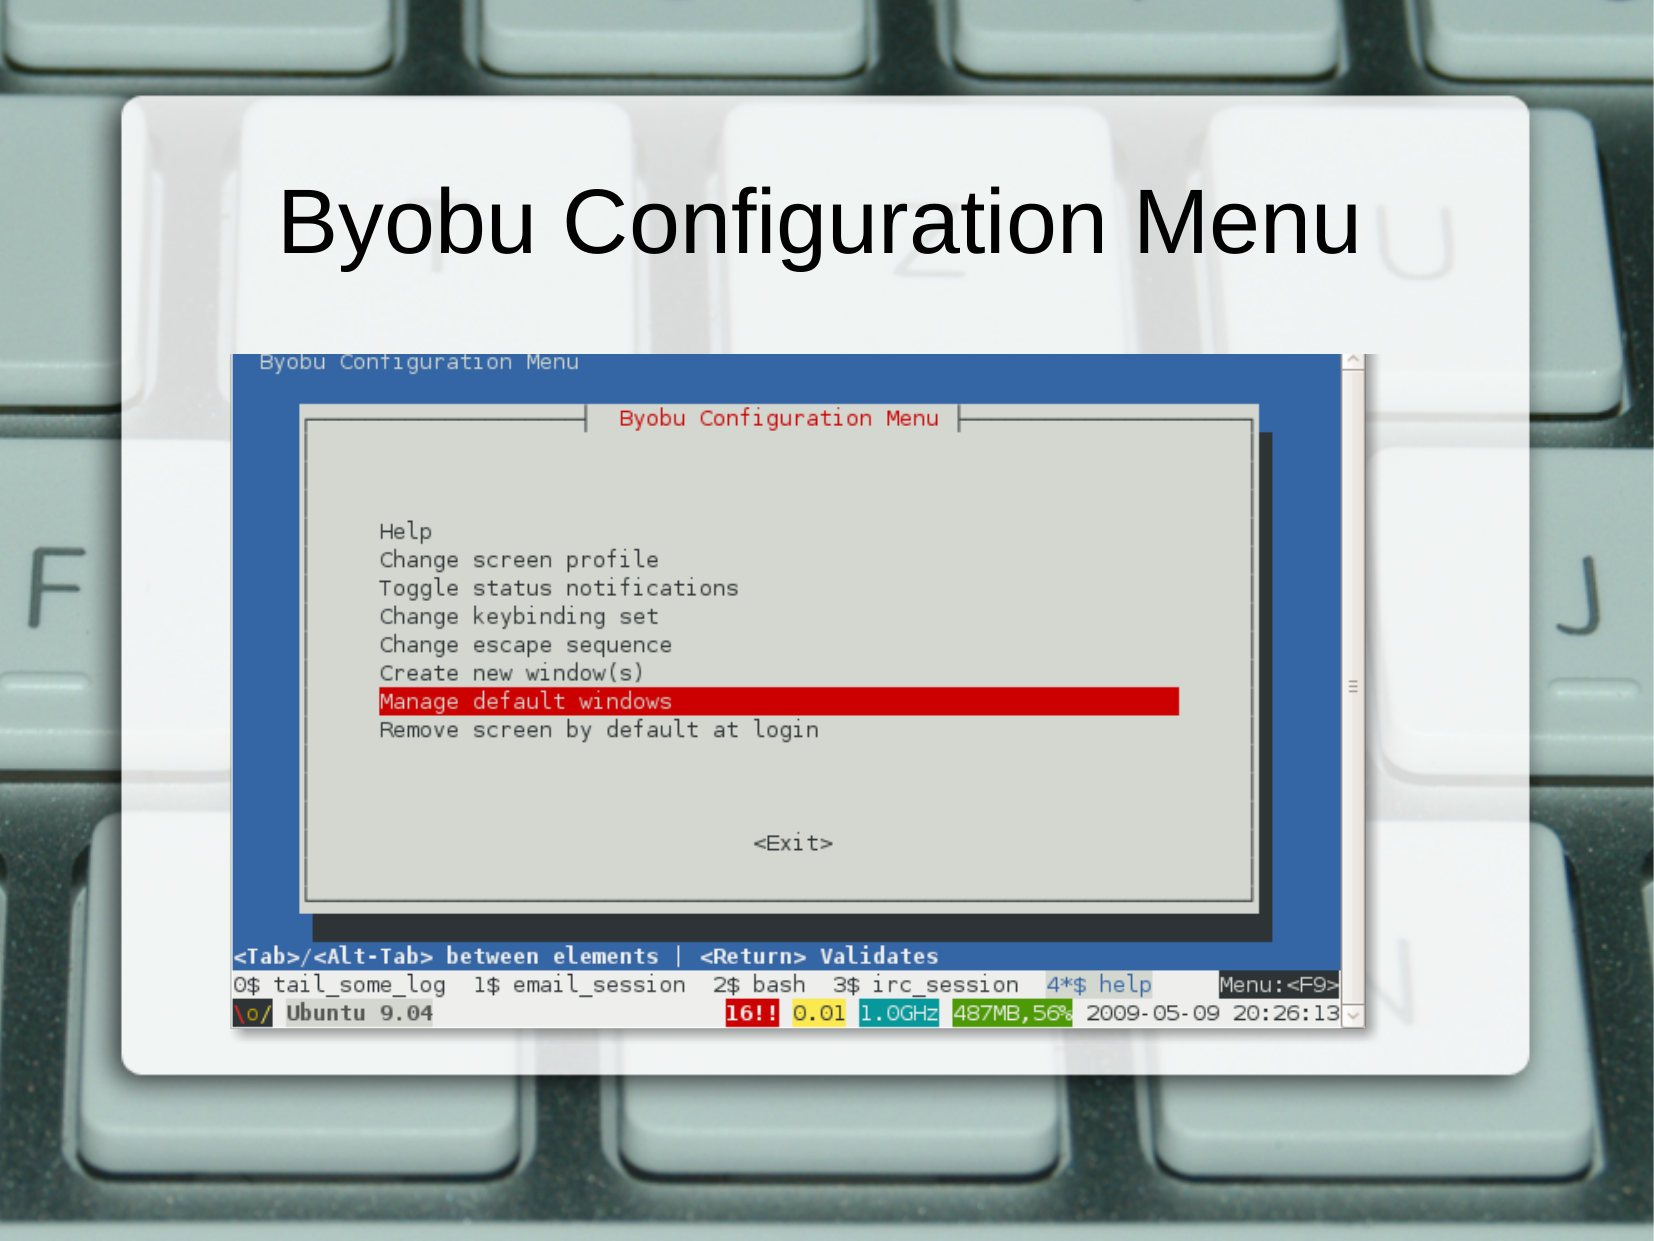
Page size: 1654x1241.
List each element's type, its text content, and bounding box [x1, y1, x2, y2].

title Byobu Configuration Menu [135, 117, 1506, 325]
picture [0, 0, 1654, 1241]
chart [147, 354, 1506, 1173]
